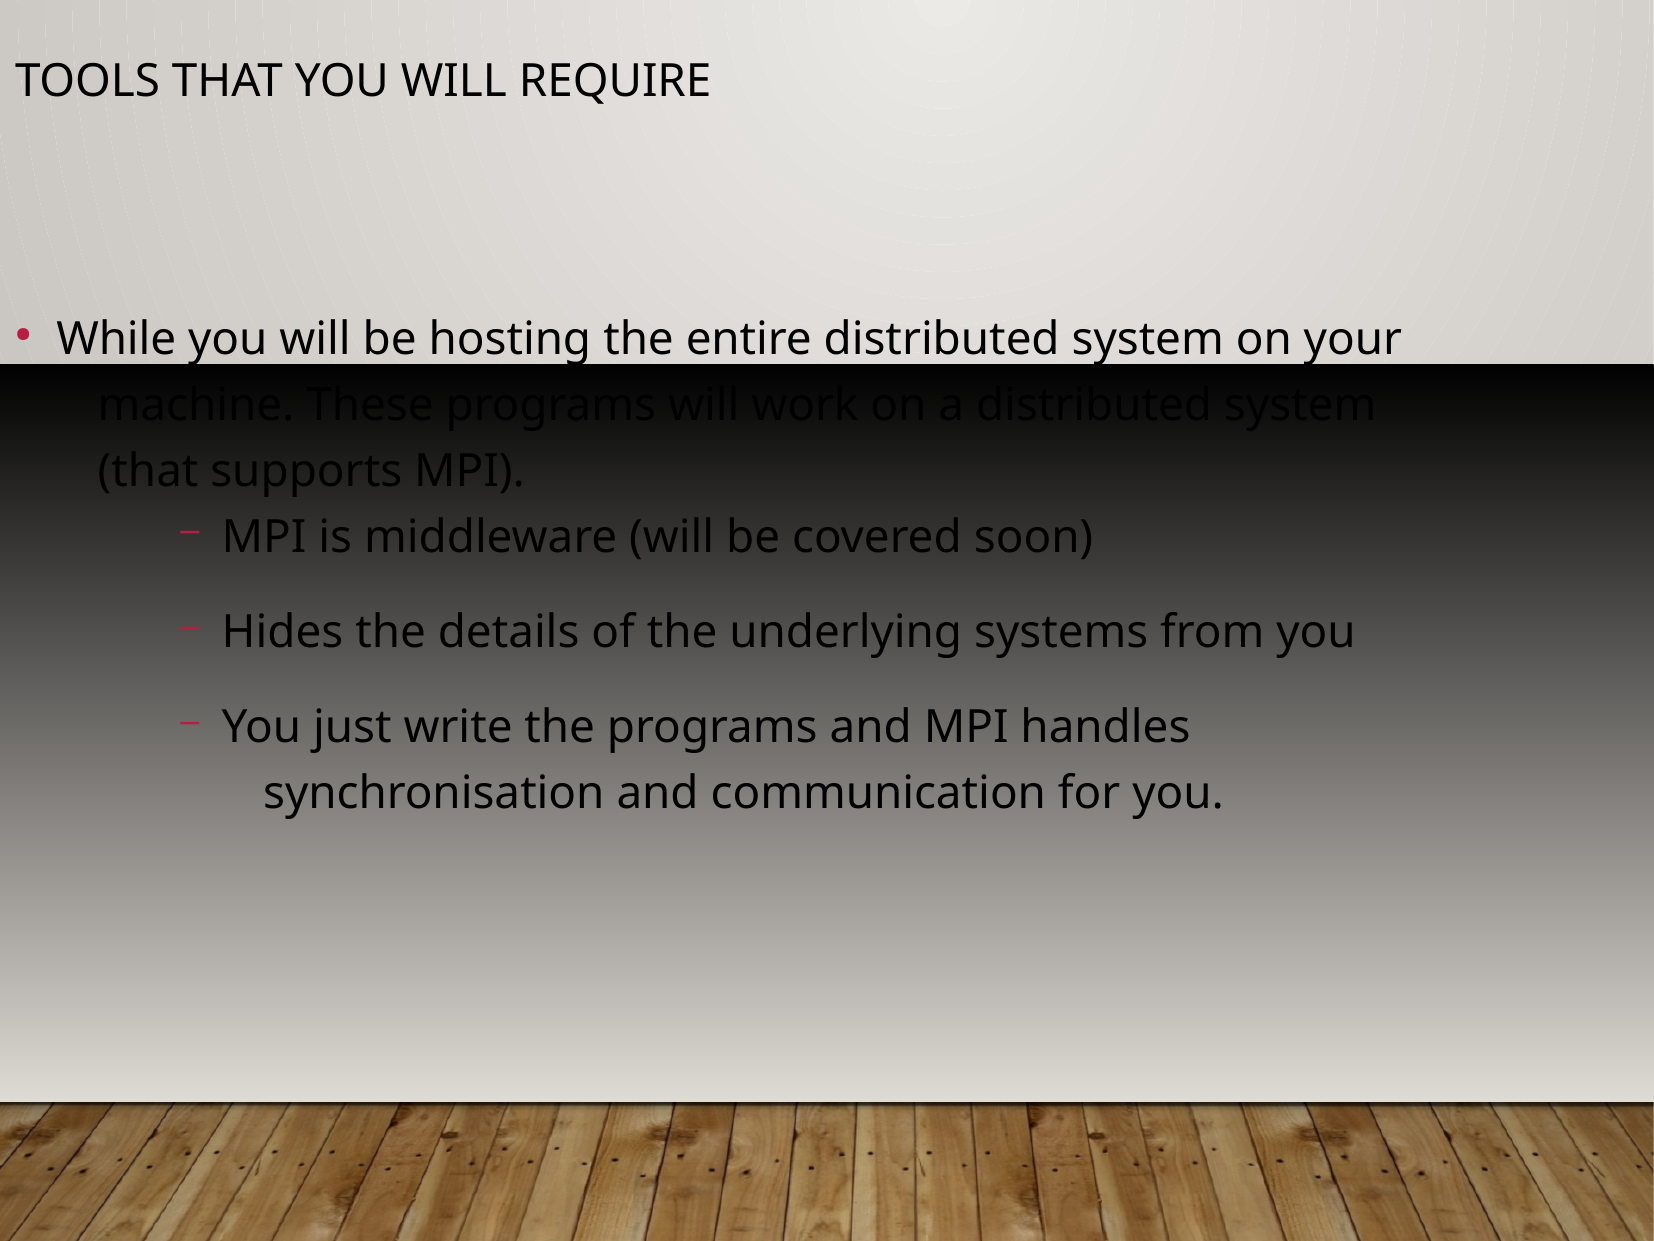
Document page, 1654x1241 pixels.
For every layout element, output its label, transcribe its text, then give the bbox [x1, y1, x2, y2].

list While you will be hosting the entire distributed system on your machine. These programs will work on a distributed system (that supports MPI). MPI is middleware (will be covered soon) Hides the details of the underlying systems from you You just write the programs and MPI handles synchronisation and communication for you. [0, 290, 1489, 1010]
title Tools that you will require [0, 49, 1489, 257]
